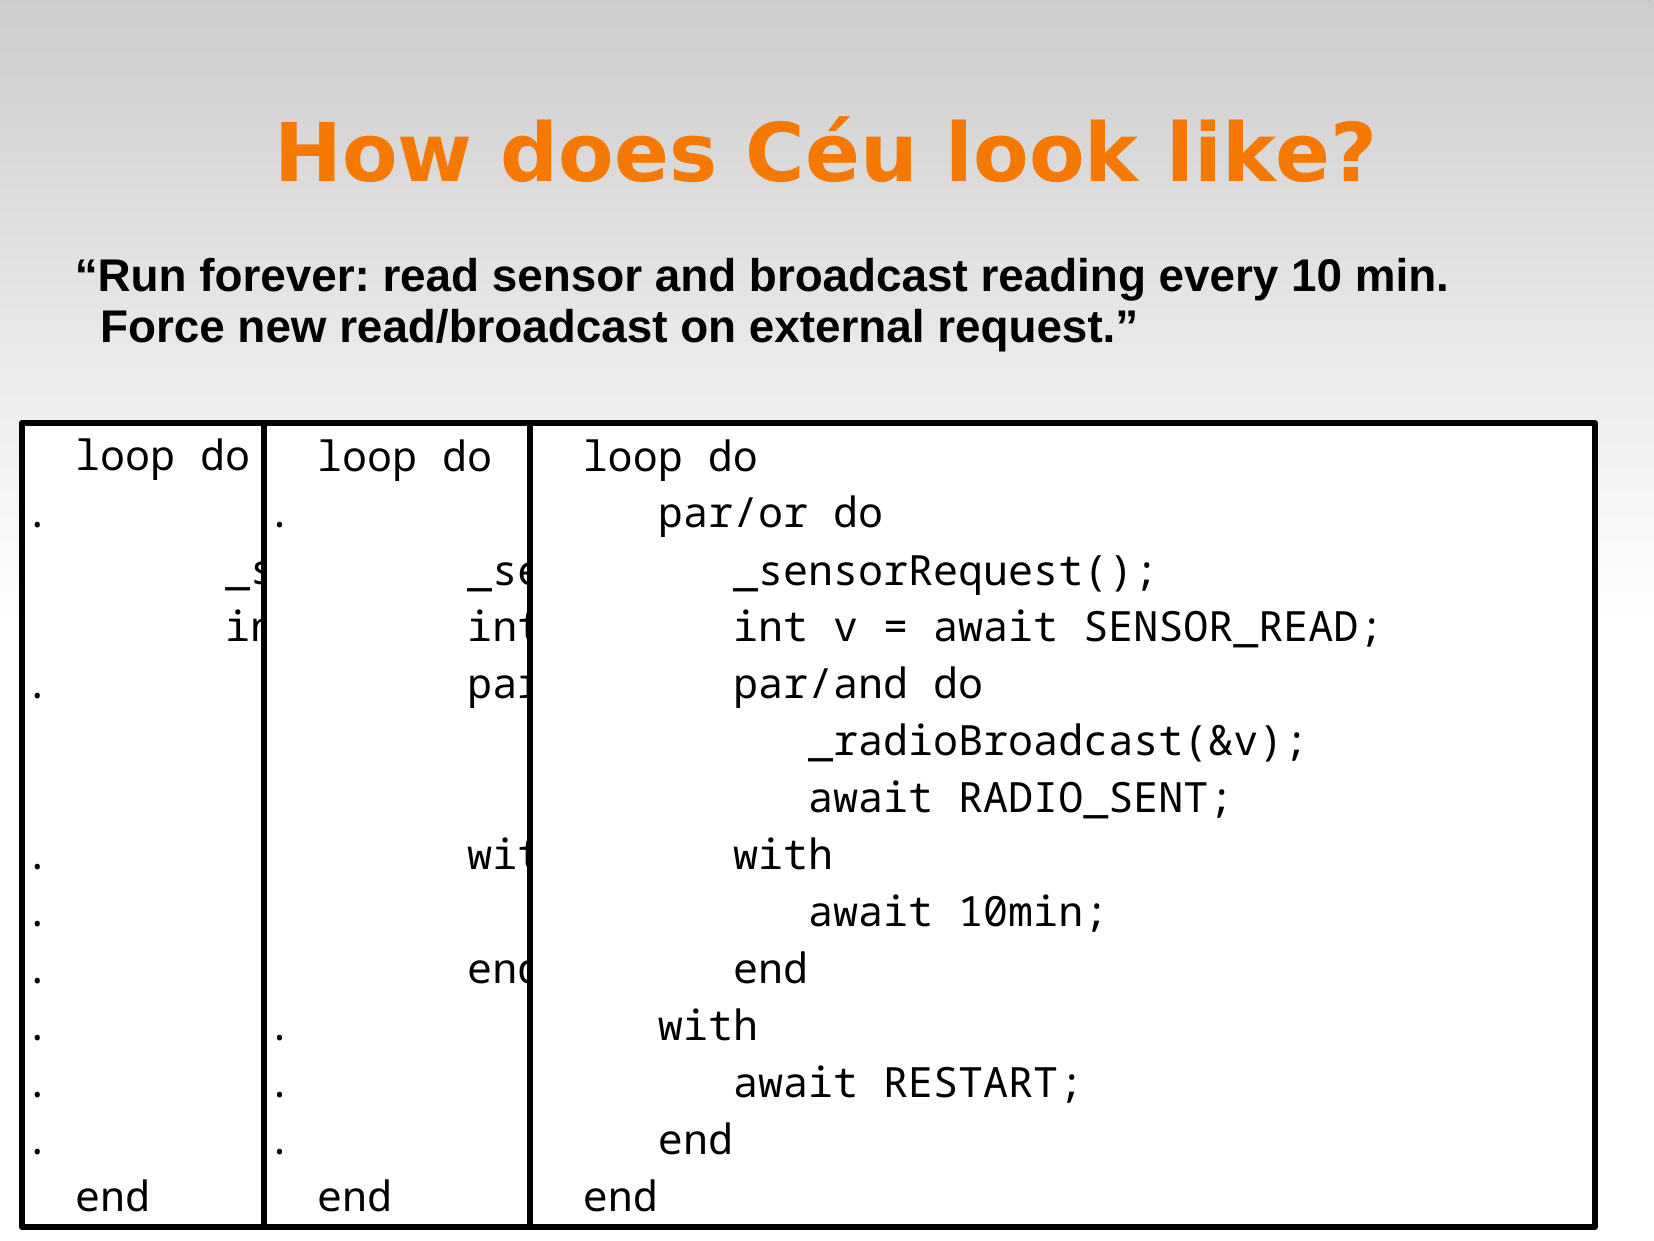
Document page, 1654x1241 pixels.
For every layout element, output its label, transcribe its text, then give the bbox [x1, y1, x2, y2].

title loop do . _sensorRequest(); int v = await SENSOR_READ; par/and do _radioBroadcast(&v); await RADIO_SENT; with await 10min; end . . . end [264, 438, 527, 1213]
title loop do . _sensorRequest(); int v = await SENSOR_READ; . _radioBroadcast(&v); await RADIO_SENT; . . . . . . end [21, 437, 261, 1213]
title How does Céu look like? [82, 49, 1571, 257]
text_box “Run forever: read sensor and broadcast reading every 10 min. Force new read/broadcast on external request.” [60, 242, 1465, 361]
title loop do par/or do _sensorRequest(); int v = await SENSOR_READ; par/and do _radioBroadcast(&v); await RADIO_SENT; with await 10min; end with await RESTART; end end [529, 438, 1595, 1213]
